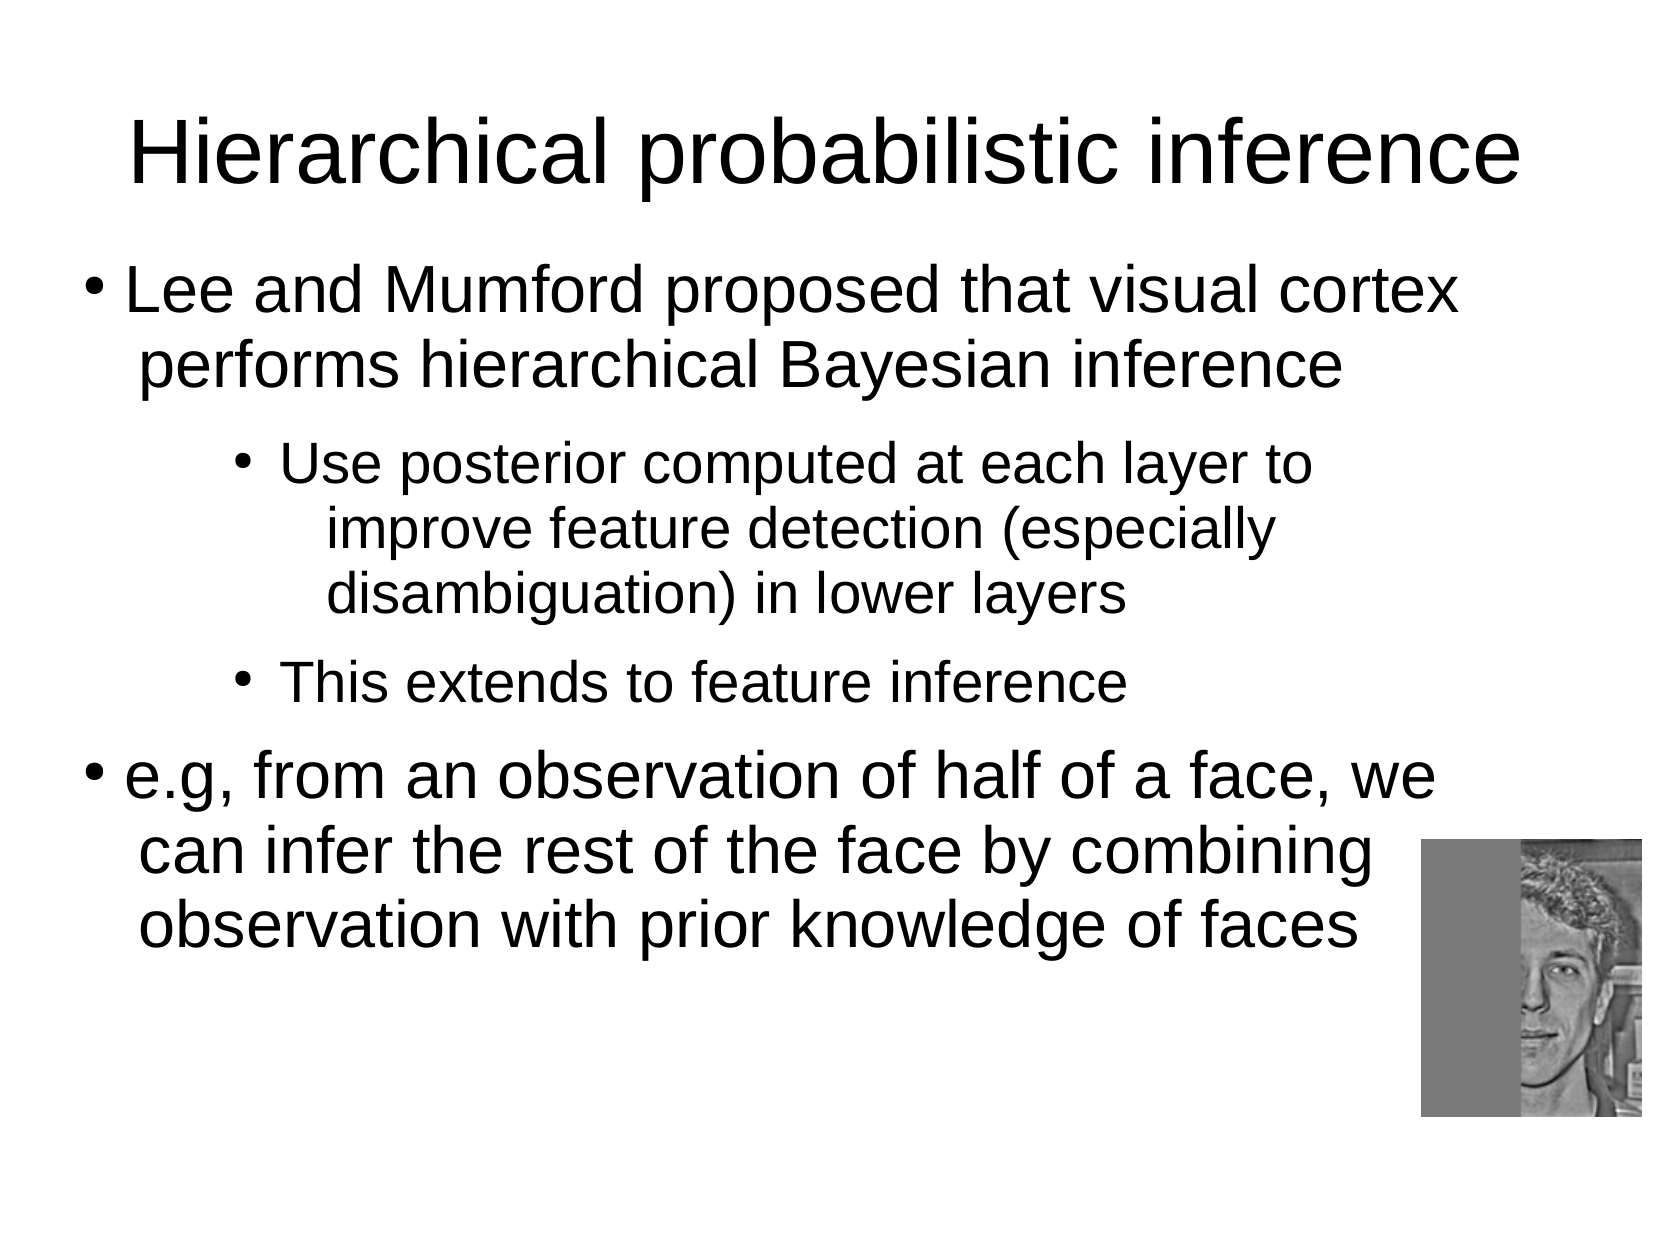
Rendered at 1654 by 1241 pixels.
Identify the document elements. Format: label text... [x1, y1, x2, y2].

title Hierarchical probabilistic inference [82, 49, 1571, 257]
picture [1421, 839, 1642, 1117]
list Lee and Mumford proposed that visual cortex performs hierarchical Bayesian inference Use posterior computed at each layer to improve feature detection (especially disambiguation) in lower layers This extends to feature inference e.g, from an observation of half of a face, we can infer the rest of the face by combining observation with prior knowledge of faces [82, 248, 1538, 969]
